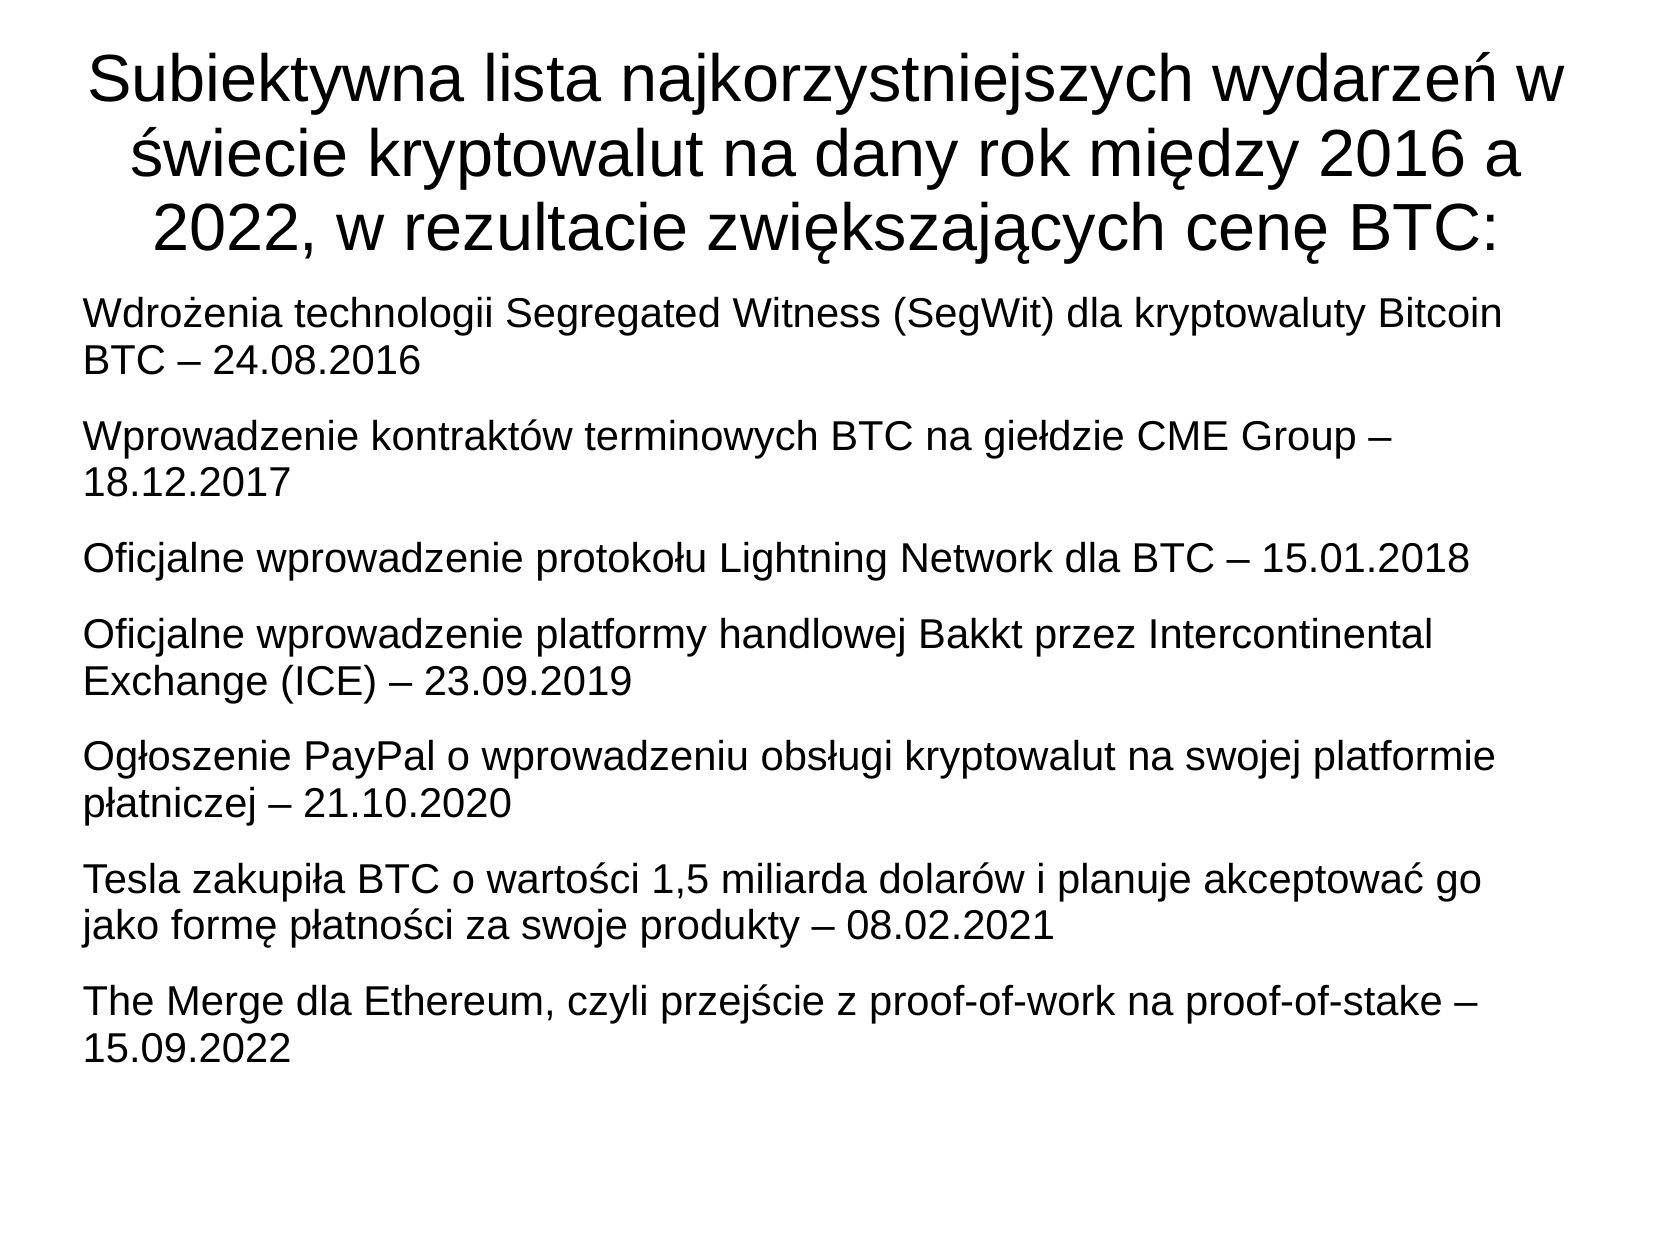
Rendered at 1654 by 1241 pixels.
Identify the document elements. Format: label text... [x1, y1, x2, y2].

list Wdrożenia technologii Segregated Witness (SegWit) dla kryptowaluty Bitcoin BTC – 24.08.2016 Wprowadzenie kontraktów terminowych BTC na giełdzie CME Group – 18.12.2017 Oficjalne wprowadzenie protokołu Lightning Network dla BTC – 15.01.2018 Oficjalne wprowadzenie platformy handlowej Bakkt przez Intercontinental Exchange (ICE) – 23.09.2019 Ogłoszenie PayPal o wprowadzeniu obsługi kryptowalut na swojej platformie płatniczej – 21.10.2020 Tesla zakupiła BTC o wartości 1,5 miliarda dolarów i planuje akceptować go jako formę płatności za swoje produkty – 08.02.2021 The Merge dla Ethereum, czyli przejście z proof-of-work na proof-of-stake – 15.09.2022 [82, 290, 1571, 1160]
title Subiektywna lista najkorzystniejszych wydarzeń w świecie kryptowalut na dany rok między 2016 a 2022, w rezultacie zwiększających cenę BTC: [82, 40, 1571, 266]
